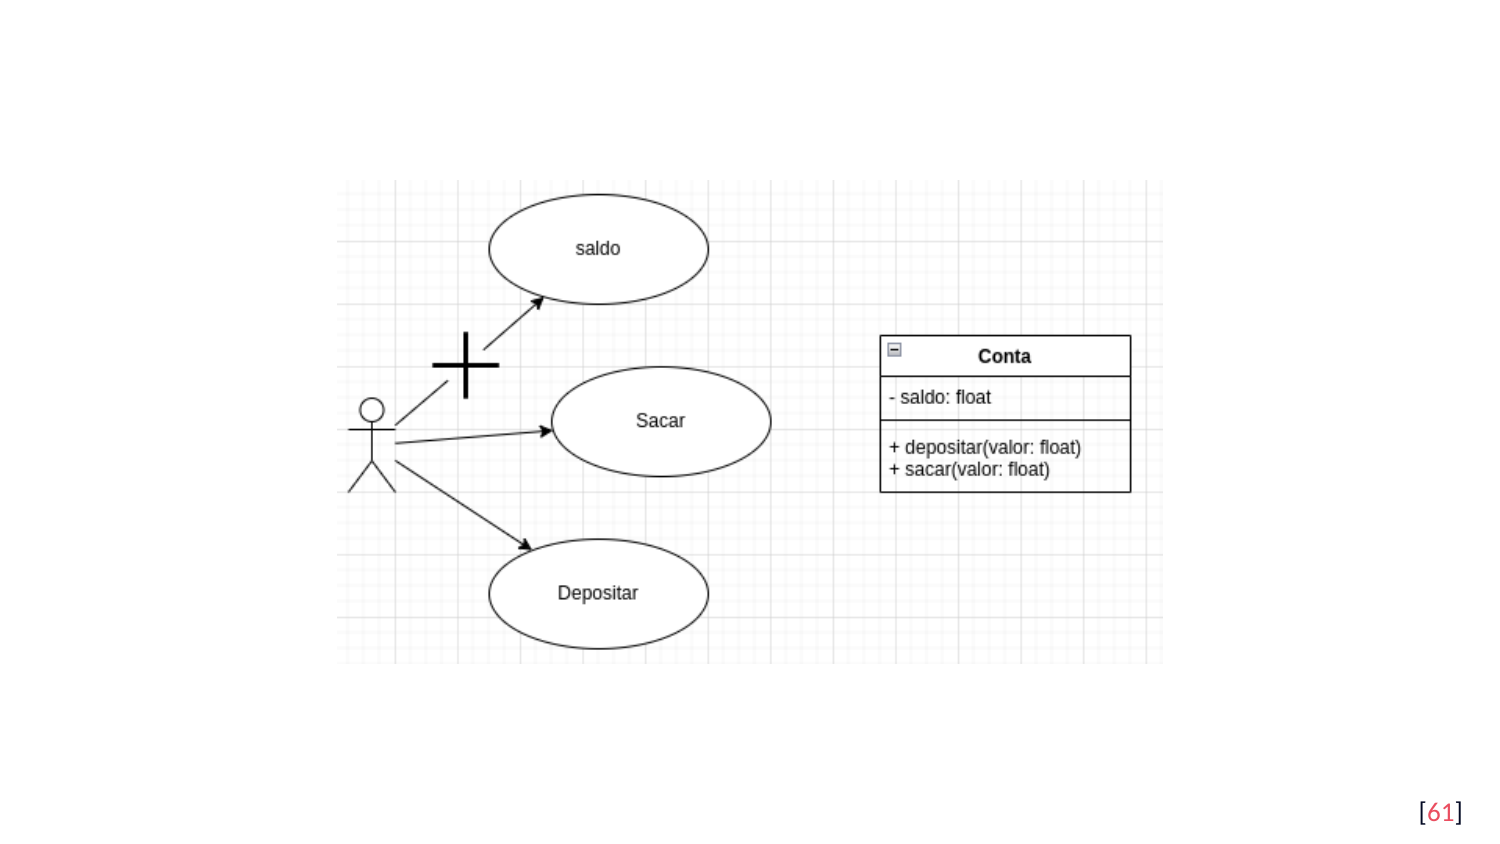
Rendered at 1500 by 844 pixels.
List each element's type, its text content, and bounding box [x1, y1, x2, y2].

slide_number [61] [1403, 779, 1494, 844]
picture [337, 180, 1163, 664]
